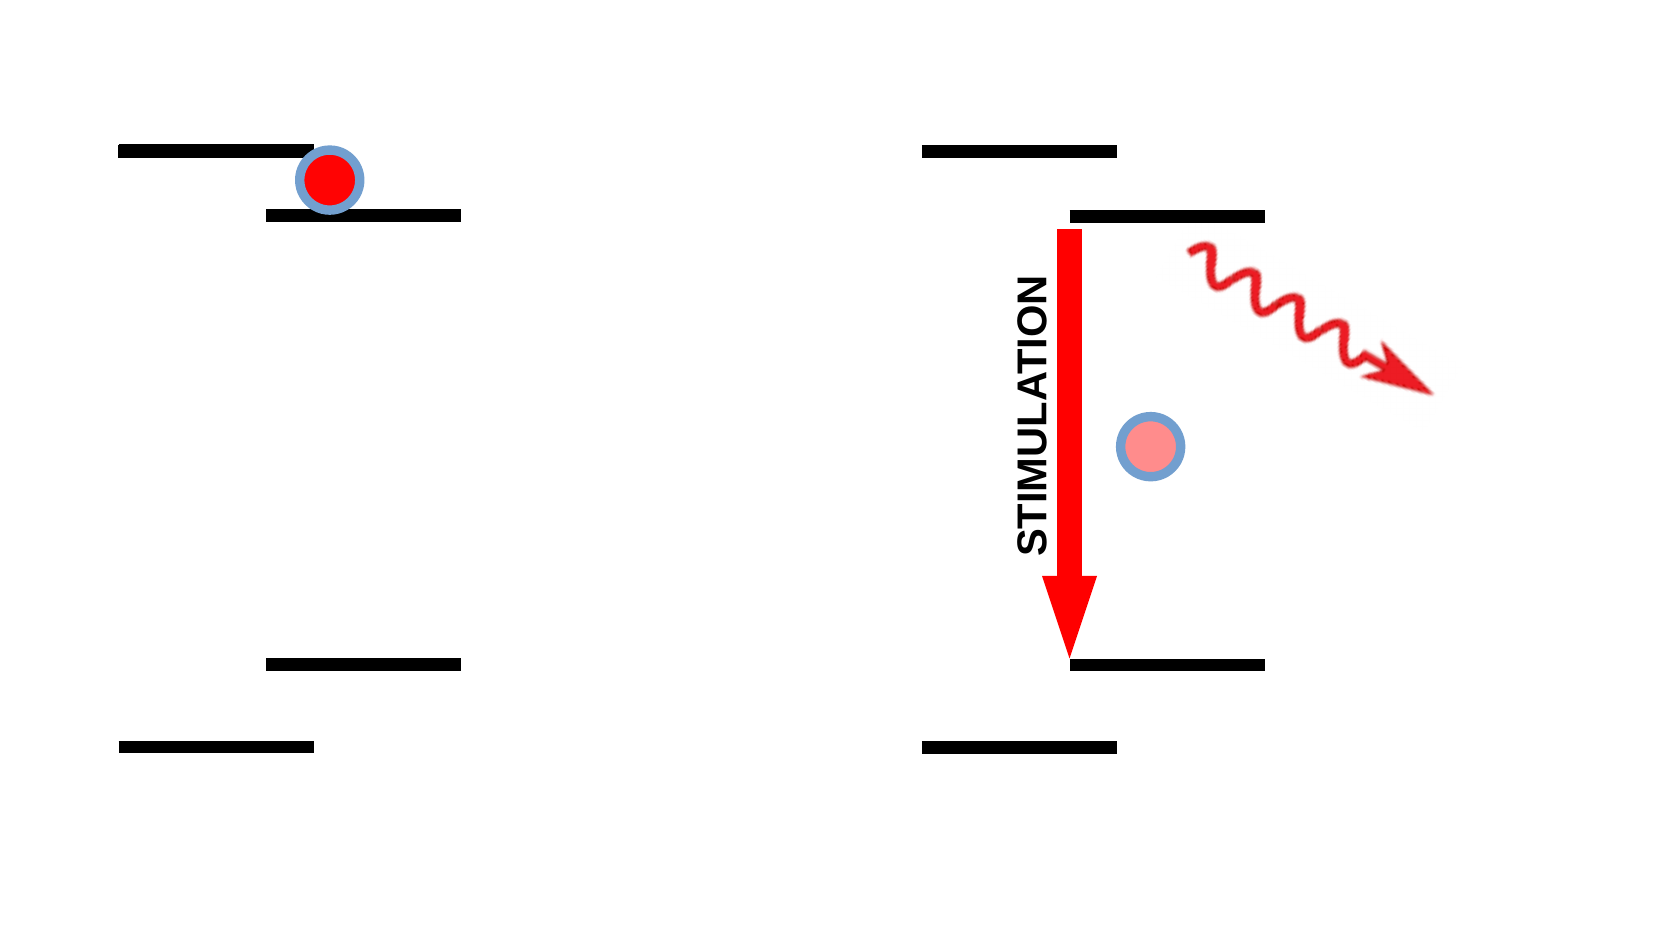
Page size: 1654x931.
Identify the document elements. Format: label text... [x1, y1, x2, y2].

text_box [299, 150, 360, 211]
picture [1156, 223, 1462, 432]
text_box [1120, 416, 1181, 477]
text_box STIMULATION [1001, 160, 1063, 671]
